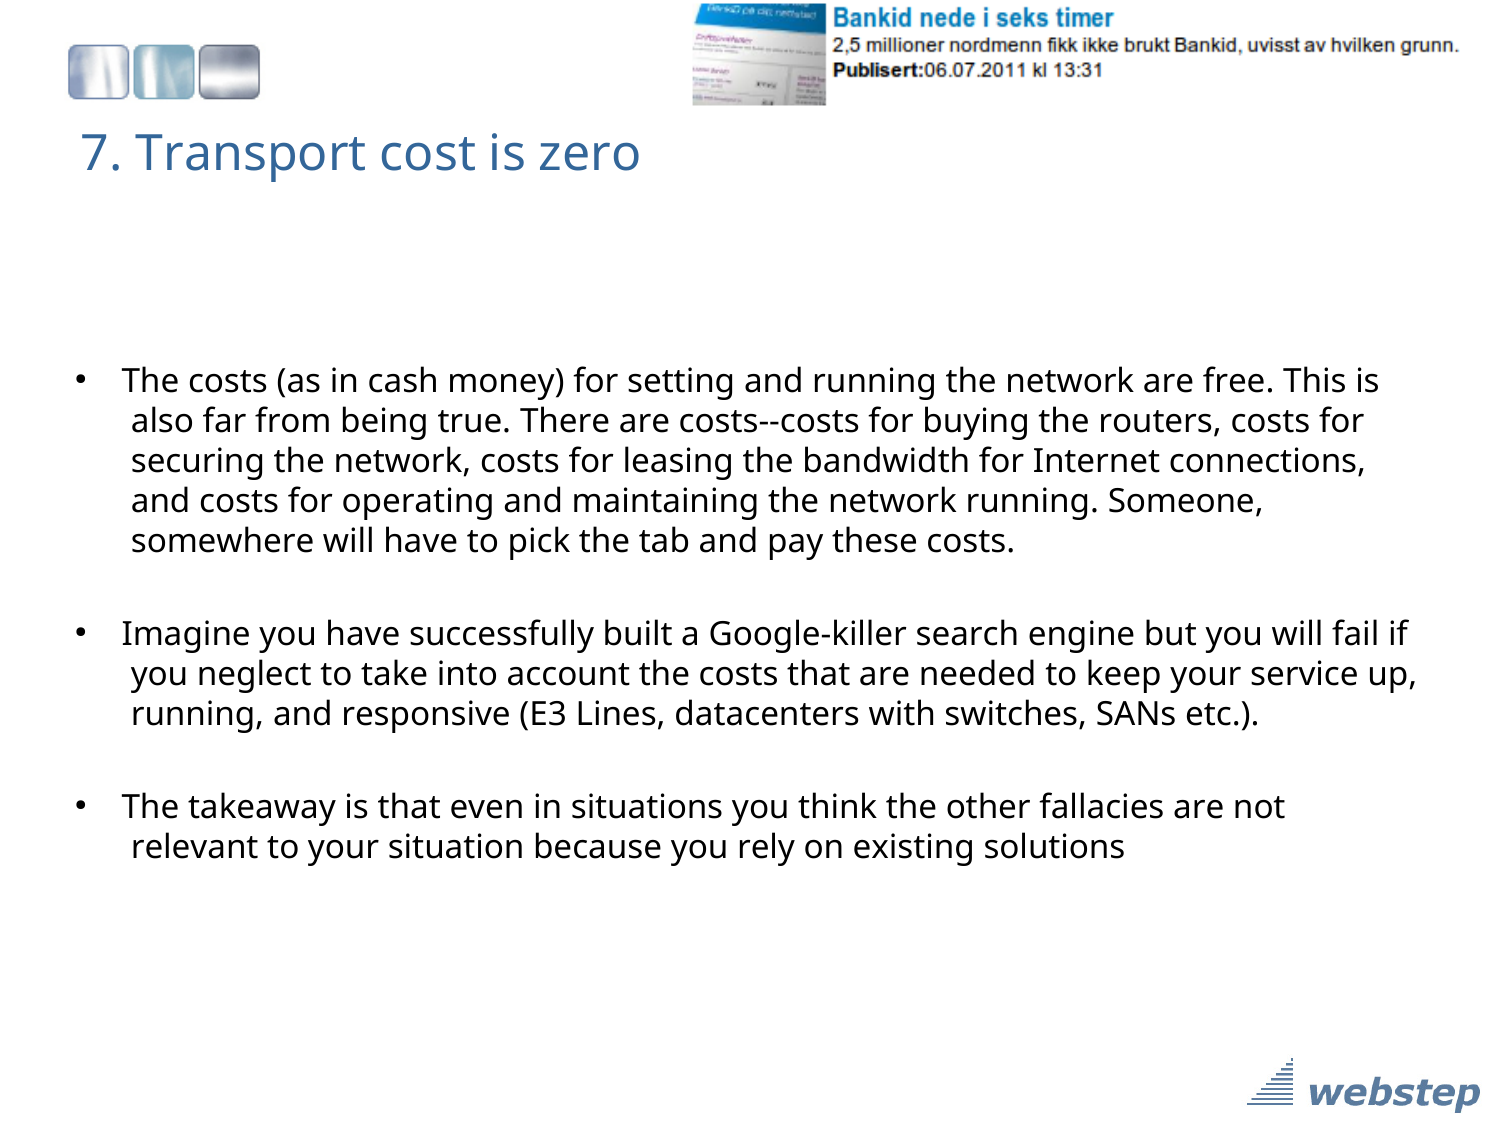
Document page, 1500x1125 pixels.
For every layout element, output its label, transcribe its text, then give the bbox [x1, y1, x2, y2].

picture [678, 0, 1500, 113]
picture [64, 42, 266, 104]
subtitle The costs (as in cash money) for setting and running the network are free. This is also far from being true. There are costs--costs for buying the routers, costs for securing the network, costs for leasing the bandwidth for Internet connections, and costs for operating and maintaining the network running. Someone, somewhere will have to pick the tab and pay these costs. Imagine you have successfully built a Google-killer search engine but you will fail if you neglect to take into account the costs that are needed to keep your service up, running, and responsive (E3 Lines, datacenters with switches, SANs etc.). The takeaway is that even in situations you think the other fallacies are not relevant to your situation because you rely on existing solutions [74, 276, 1423, 1019]
title 7. Transport cost is zero [72, 73, 1423, 228]
picture [1234, 1047, 1495, 1118]
